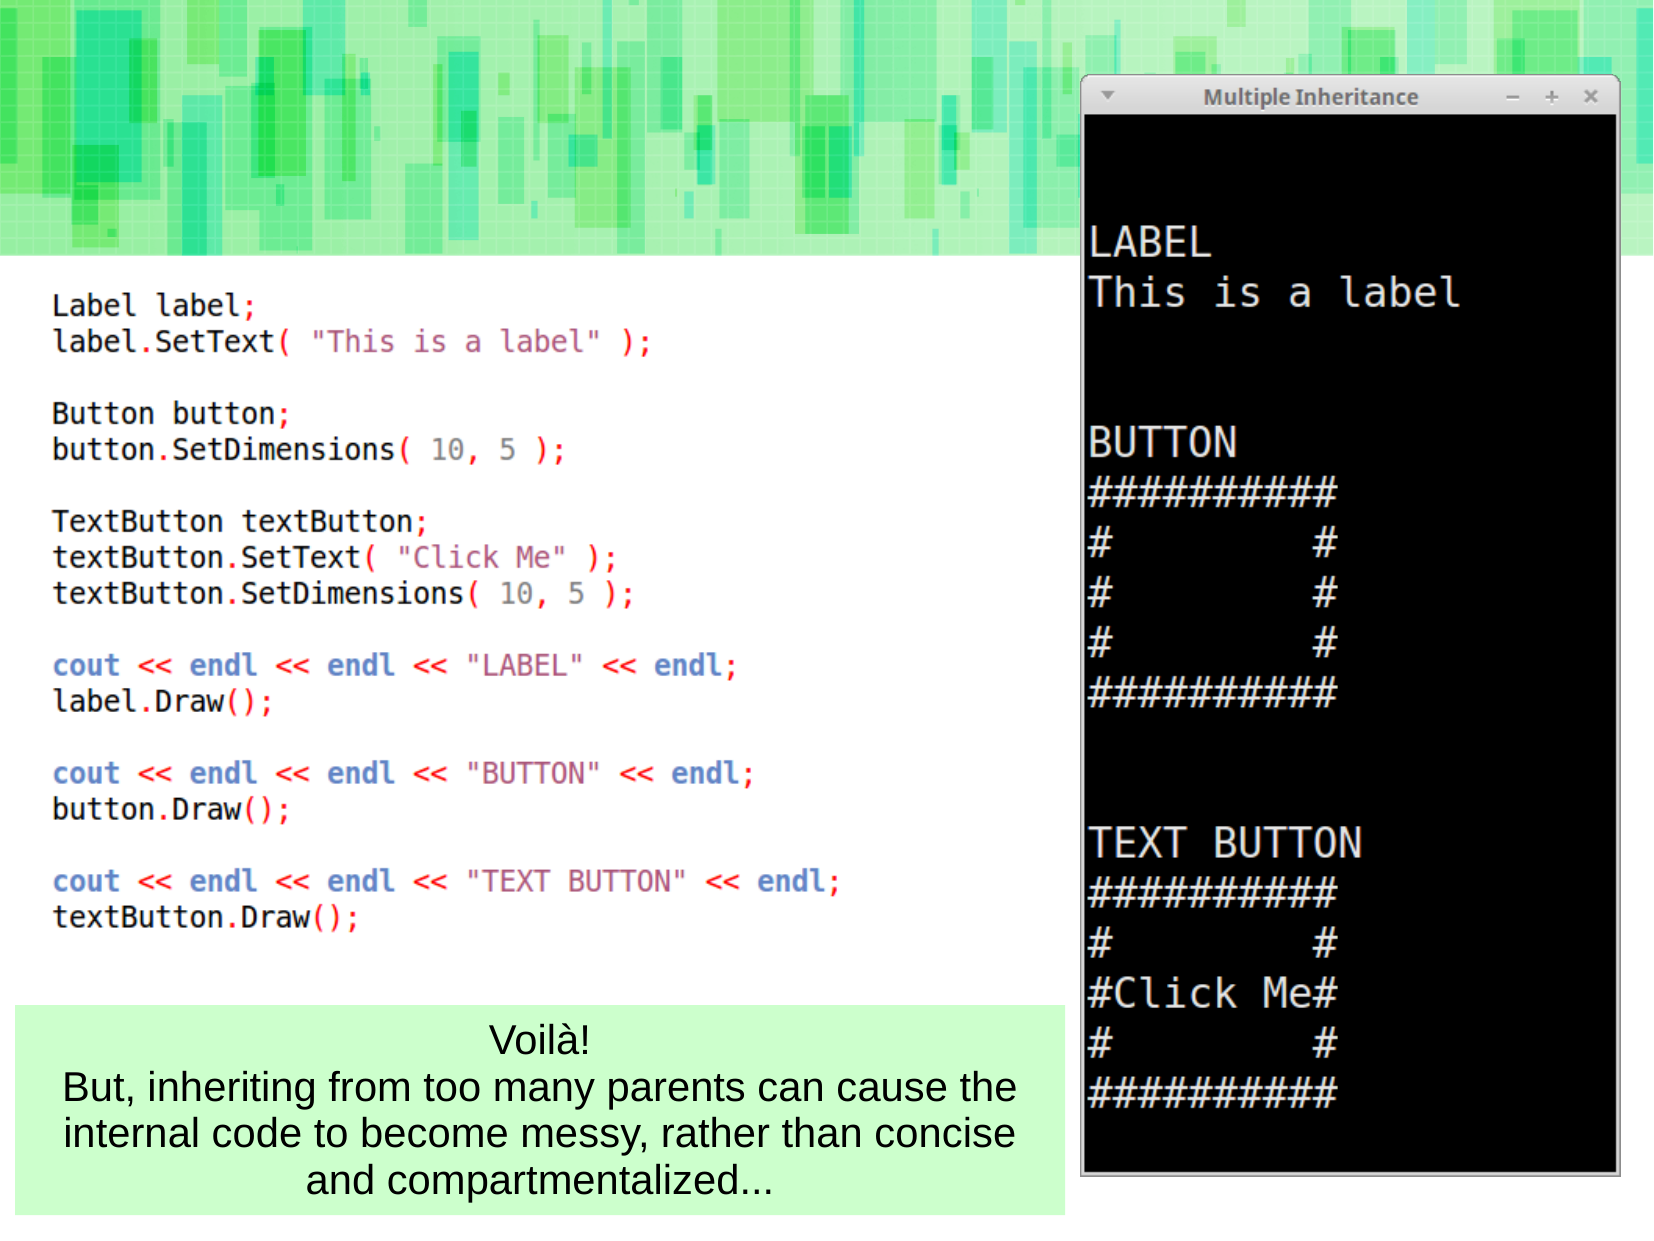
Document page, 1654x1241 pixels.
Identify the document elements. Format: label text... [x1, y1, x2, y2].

picture [0, 0, 1654, 1241]
text_box Voilà! But, inheriting from too many parents can cause the internal code to become messy, rather than concise and compartmentalized... [15, 1005, 1066, 1216]
